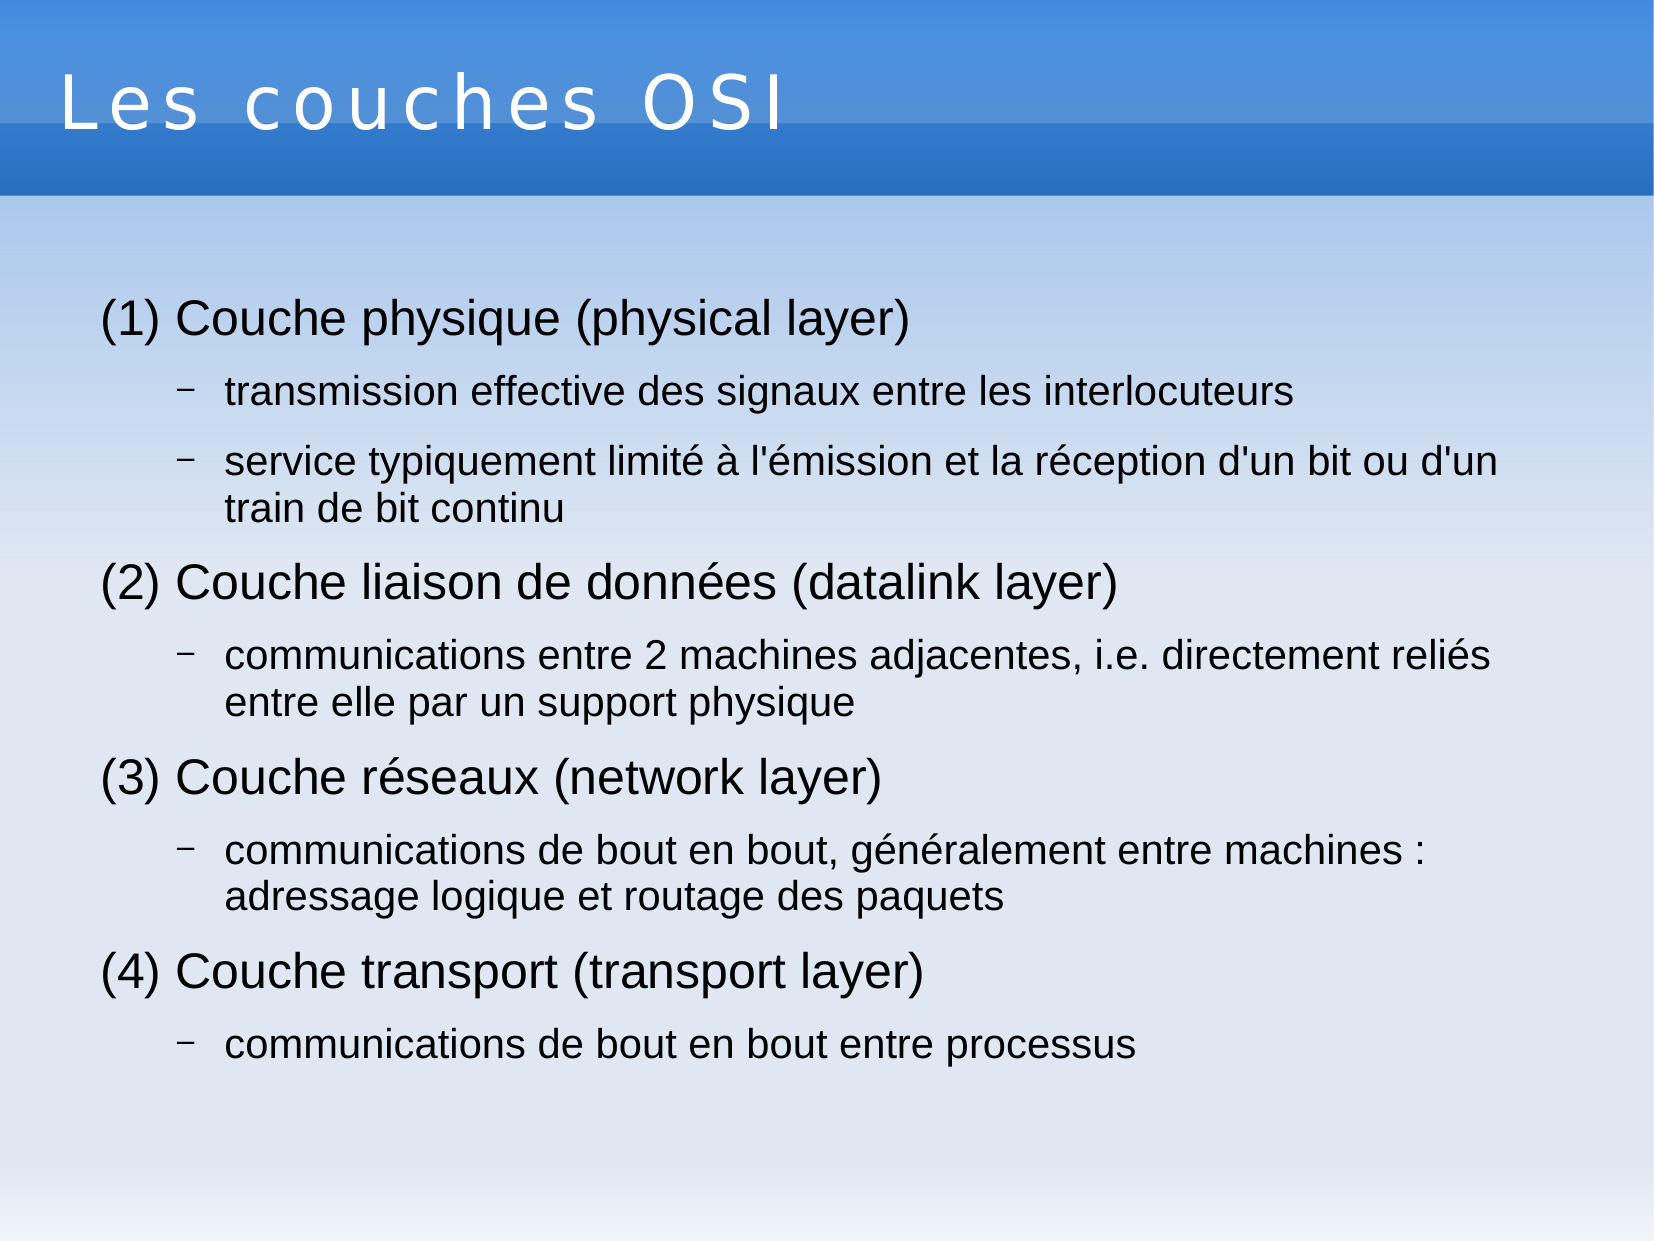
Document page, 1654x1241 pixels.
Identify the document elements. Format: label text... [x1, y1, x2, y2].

picture [0, 0, 1654, 1241]
list (1) Couche physique (physical layer) transmission effective des signaux entre les interlocuteurs service typiquement limité à l'émission et la réception d'un bit ou d'un train de bit continu (2) Couche liaison de données (datalink layer) communications entre 2 machines adjacentes, i.e. directement reliés entre elle par un support physique (3) Couche réseaux (network layer) communications de bout en bout, généralement entre machines : adressage logique et routage des paquets (4) Couche transport (transport layer) communications de bout en bout entre processus [82, 290, 1571, 1154]
title Les couches OSI [59, 29, 1270, 178]
